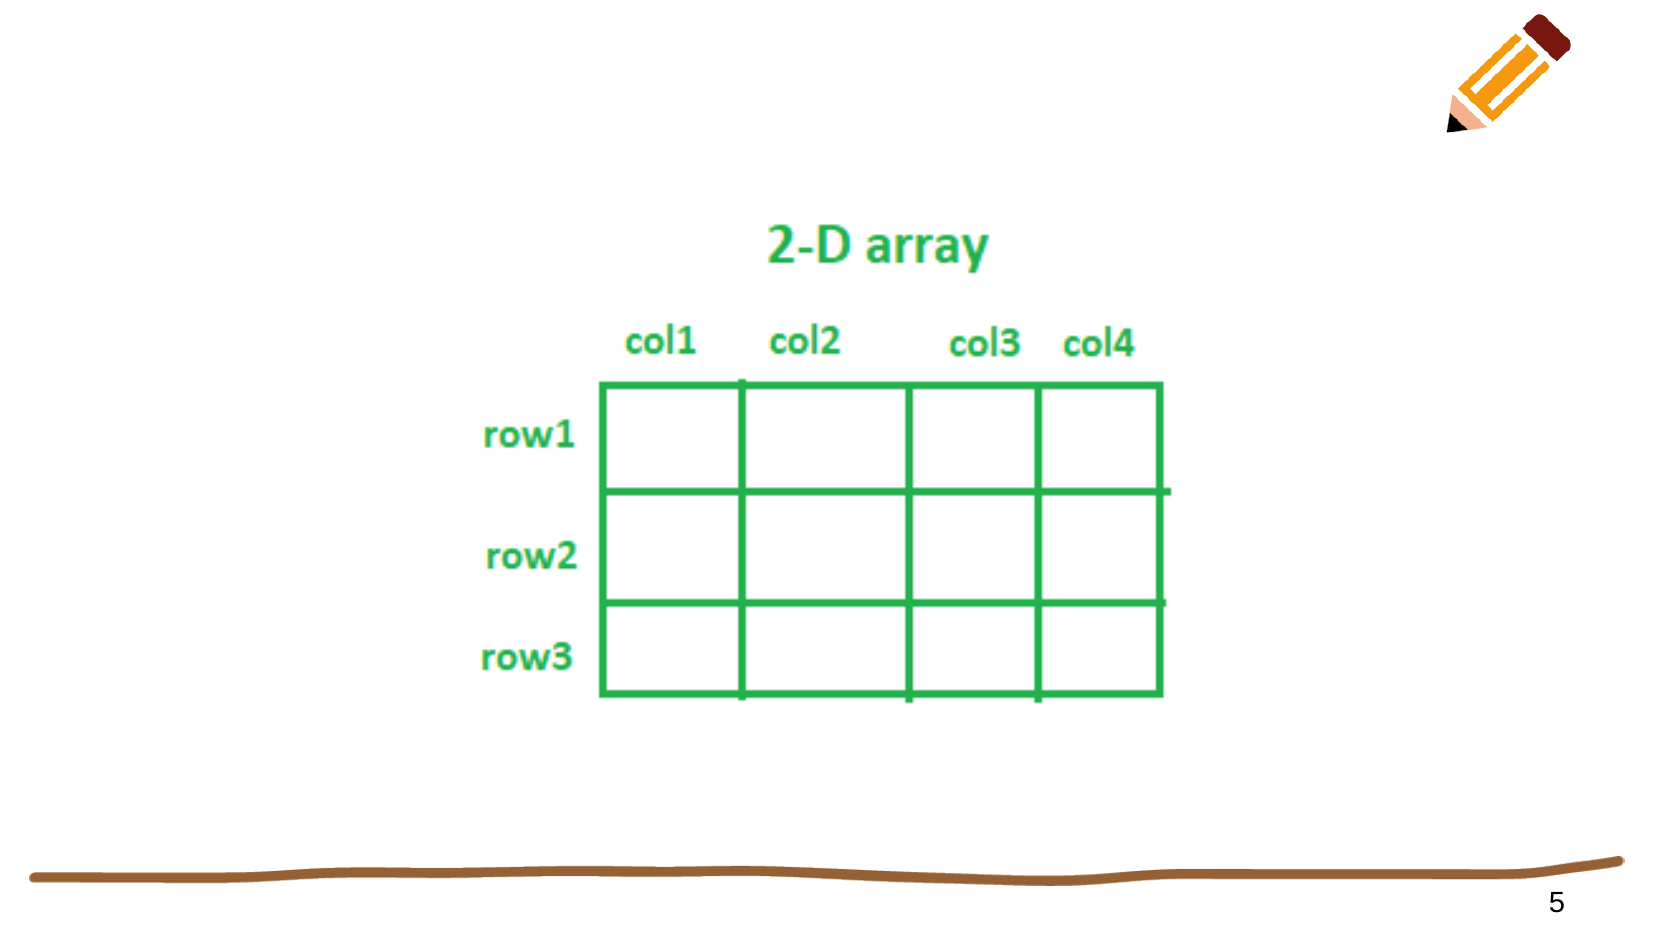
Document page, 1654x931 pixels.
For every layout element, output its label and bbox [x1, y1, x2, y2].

picture [29, 856, 1625, 886]
picture [410, 175, 1301, 826]
picture [1446, 14, 1571, 133]
